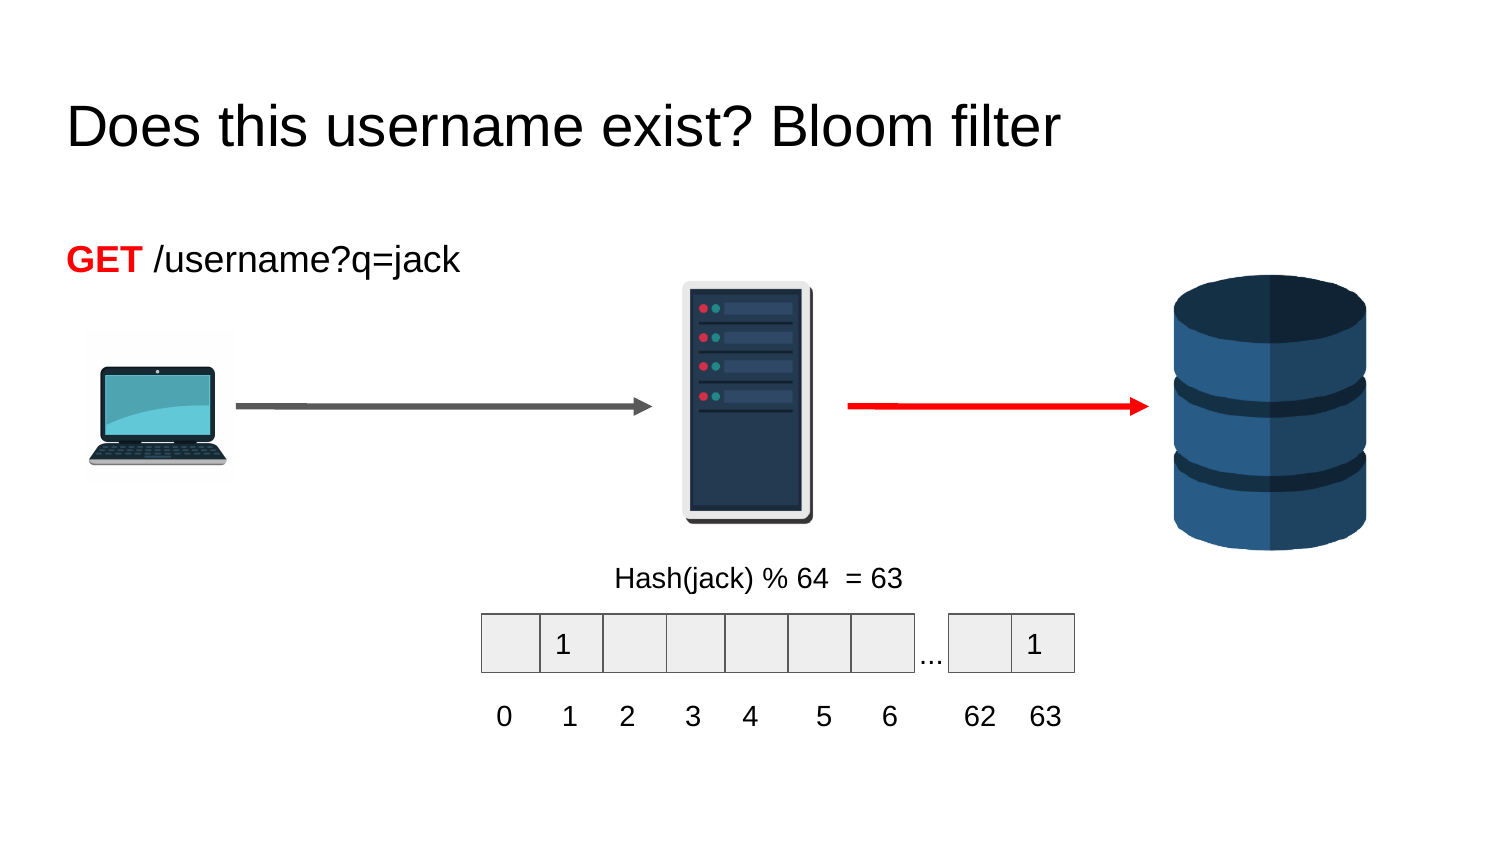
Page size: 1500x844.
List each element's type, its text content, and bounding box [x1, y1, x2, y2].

text_box 1 [1011, 613, 1075, 673]
text_box [481, 613, 540, 673]
picture [84, 330, 236, 483]
picture [652, 250, 848, 544]
title Does this username exist? Bloom filter [51, 72, 1096, 167]
text_box ... [904, 620, 1002, 667]
text_box [603, 613, 915, 673]
picture [1148, 244, 1397, 568]
text_box 0 1 2 3 4 5 6 62 63 [473, 682, 1120, 728]
text_box GET /username?q=jack [51, 219, 545, 314]
text_box [948, 613, 1011, 673]
text_box Hash(jack) % 64 = 63 [599, 544, 965, 603]
text_box 1 [540, 613, 603, 673]
